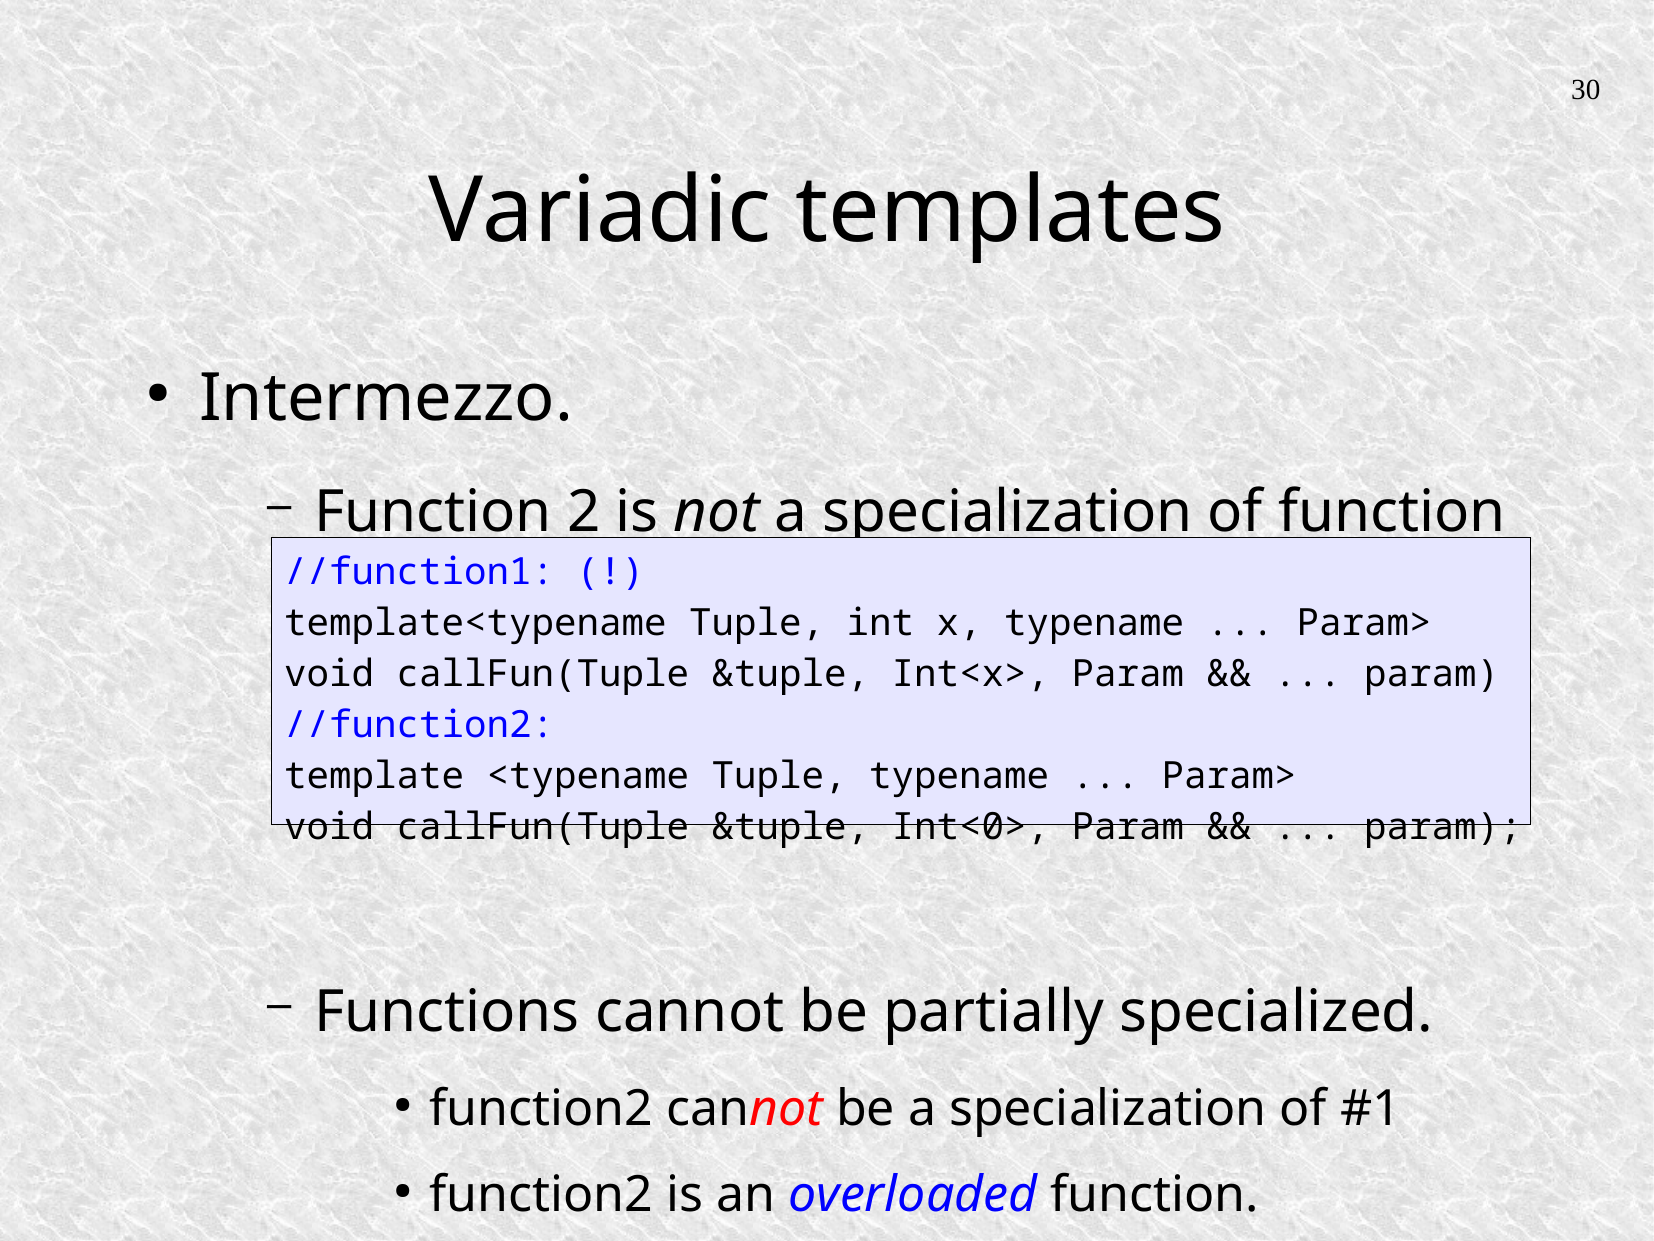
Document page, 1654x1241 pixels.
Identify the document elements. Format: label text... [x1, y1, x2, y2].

list Intermezzo. Function 2 is not a specialization of function 1 Functions cannot be partially specialized. function2 cannot be a specialization of #1 function2 is an overloaded function. we define different run-time argument types. with functions: define overloads instead of part. spec. [128, 349, 1541, 1199]
text_box //function1: (!) template<typename Tuple, int x, typename ... Param> void callFun(Tuple &tuple, Int<x>, Param && ... param) //function2: template <typename Tuple, typename ... Param> void callFun(Tuple &tuple, Int<0>, Param && ... param); [284, 544, 1522, 845]
title Variadic templates [121, 102, 1534, 311]
text_box [271, 537, 1531, 825]
picture [0, 0, 1654, 1241]
